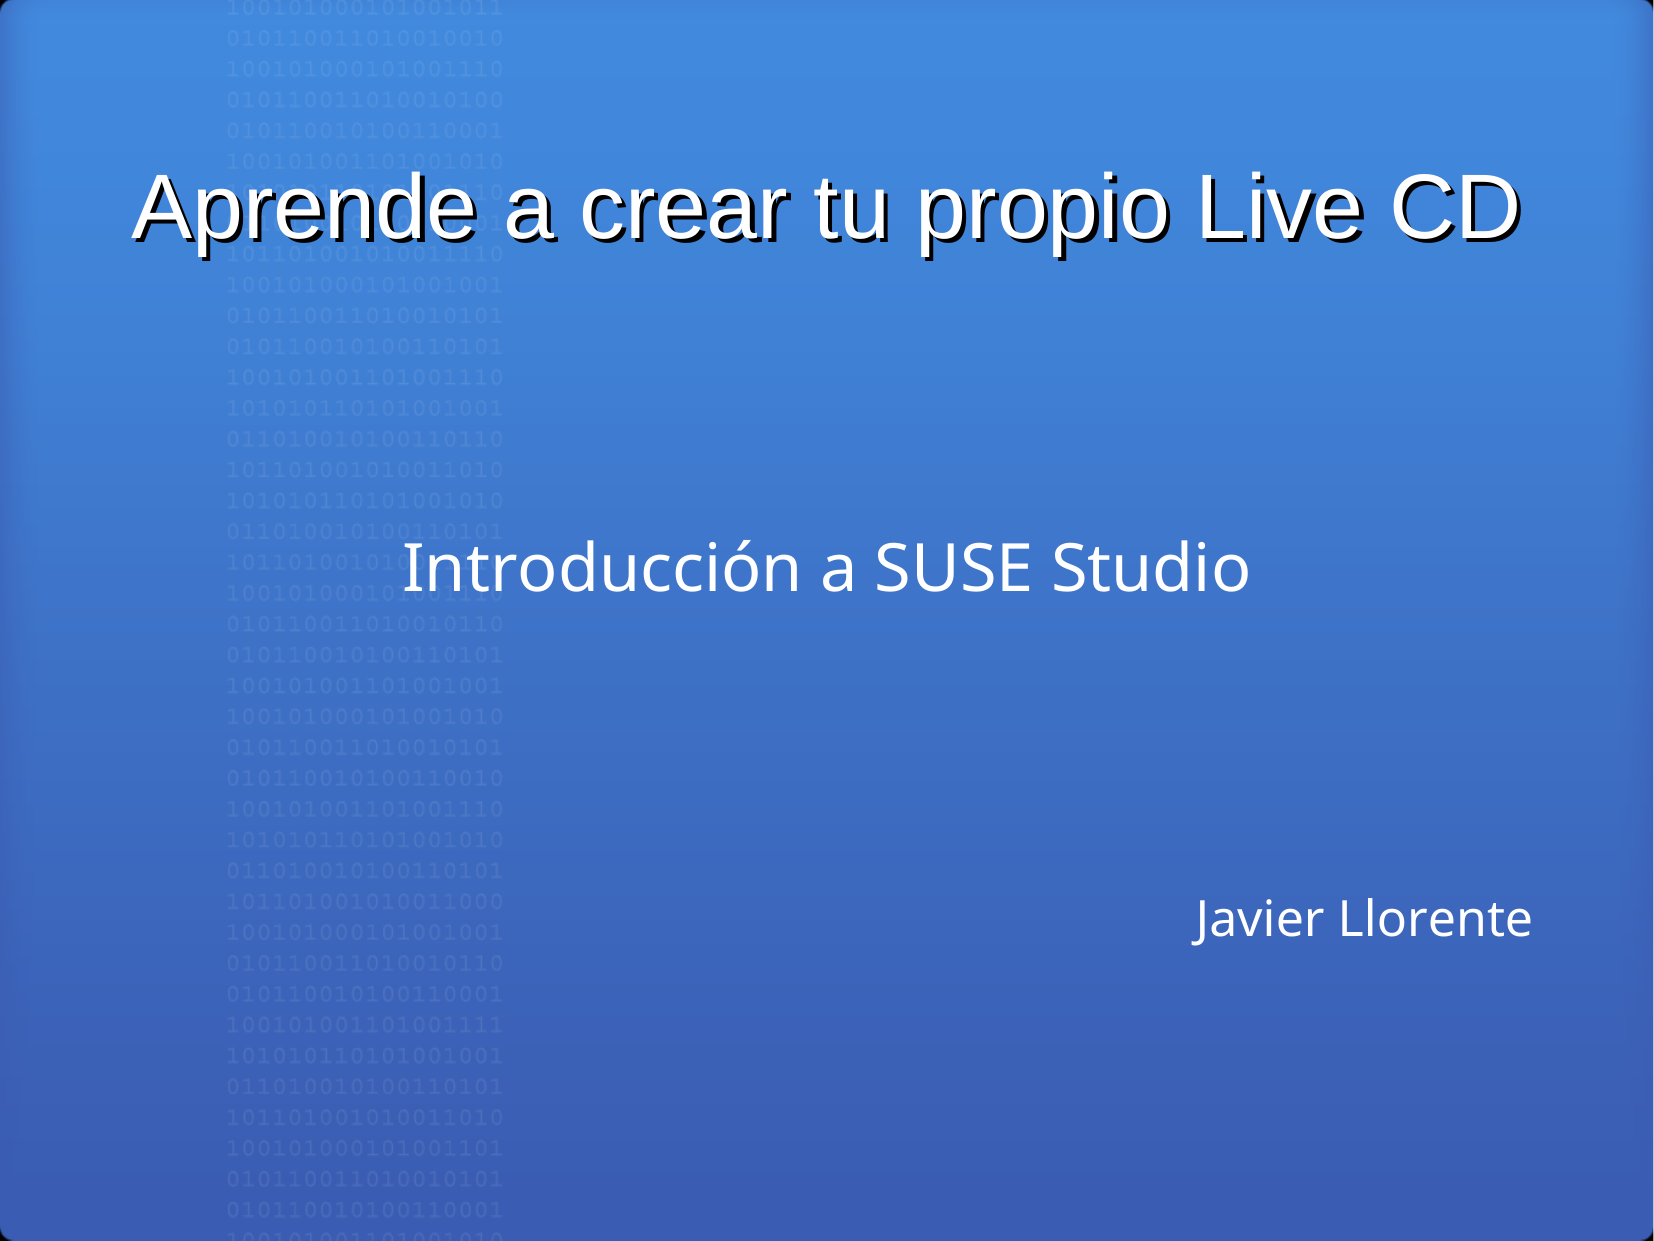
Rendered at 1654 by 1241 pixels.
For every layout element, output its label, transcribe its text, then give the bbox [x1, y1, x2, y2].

subtitle Introducción a SUSE Studio Javier Llorente [121, 352, 1534, 1119]
title Aprende a crear tu propio Live CD [121, 110, 1534, 303]
picture [0, 0, 1654, 1241]
